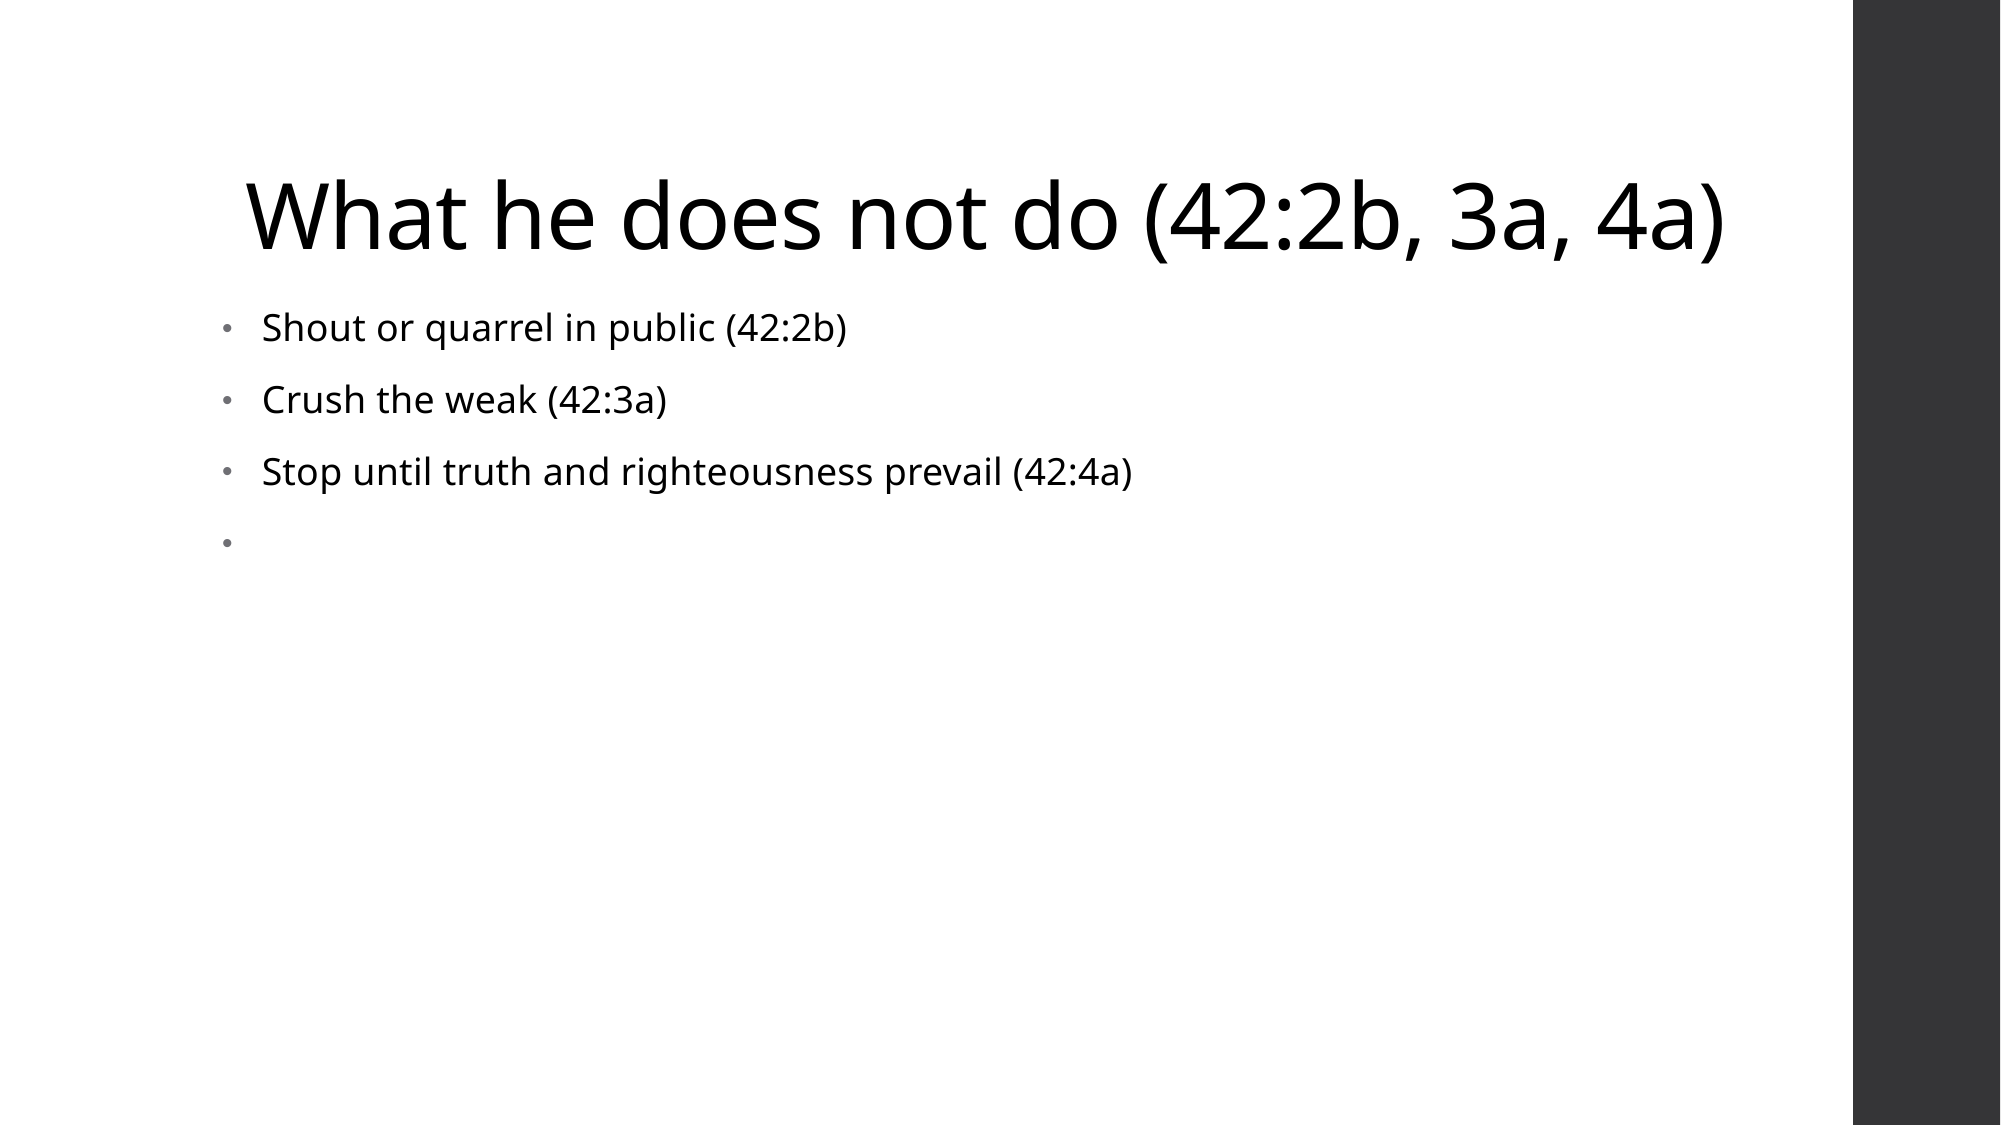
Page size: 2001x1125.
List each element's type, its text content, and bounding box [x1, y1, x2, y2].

list Shout or quarrel in public (42:2b) Crush the weak (42:3a) Stop until truth and righteousness prevail (42:4a) [206, 299, 1617, 1014]
title What he does not do (42:2b, 3a, 4a) [206, 60, 1797, 278]
